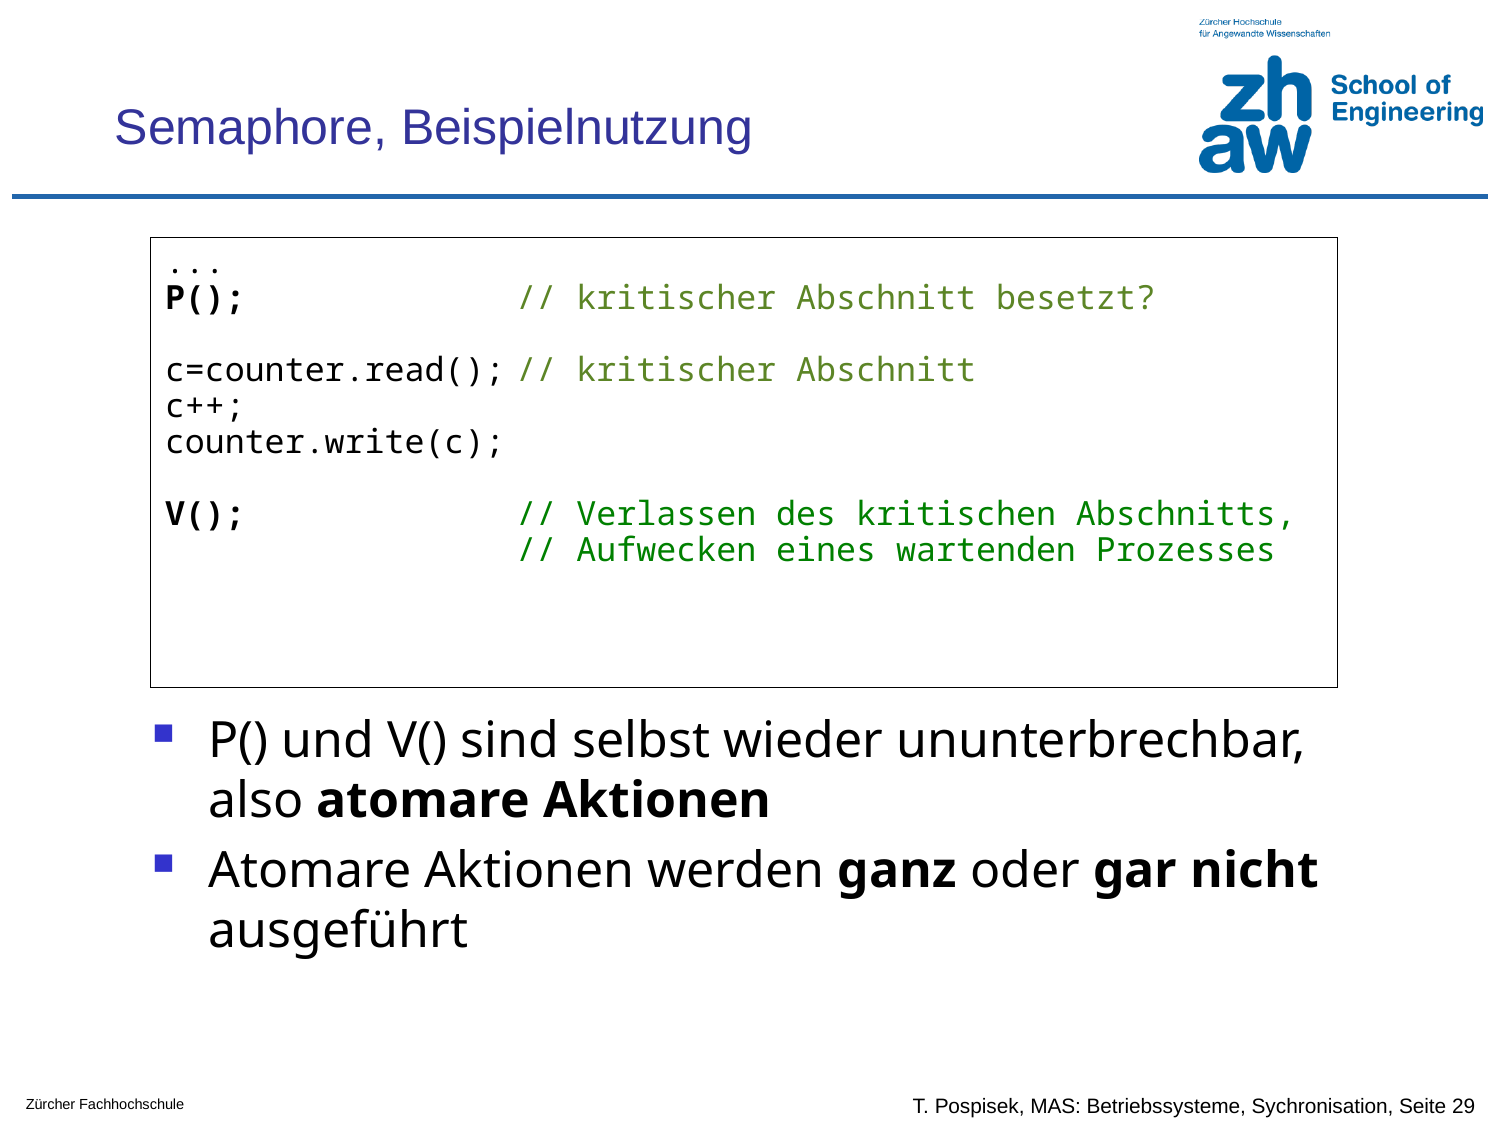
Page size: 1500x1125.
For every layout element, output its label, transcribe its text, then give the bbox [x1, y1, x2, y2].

list ... P(); // kritischer Abschnitt besetzt? c=counter.read(); // kritischer Abschnitt c++; counter.write(c); V(); // Verlassen des kritischen Abschnitts, // Aufwecken eines wartenden Prozesses [150, 237, 1338, 688]
picture [1199, 19, 1483, 173]
text_box P() und V() sind selbst wieder ununterbrechbar, also atomare Aktionen Atomare Aktionen werden ganz oder gar nicht ausgeführt [137, 699, 1413, 900]
title Semaphore, Beispielnutzung [99, 50, 1379, 163]
